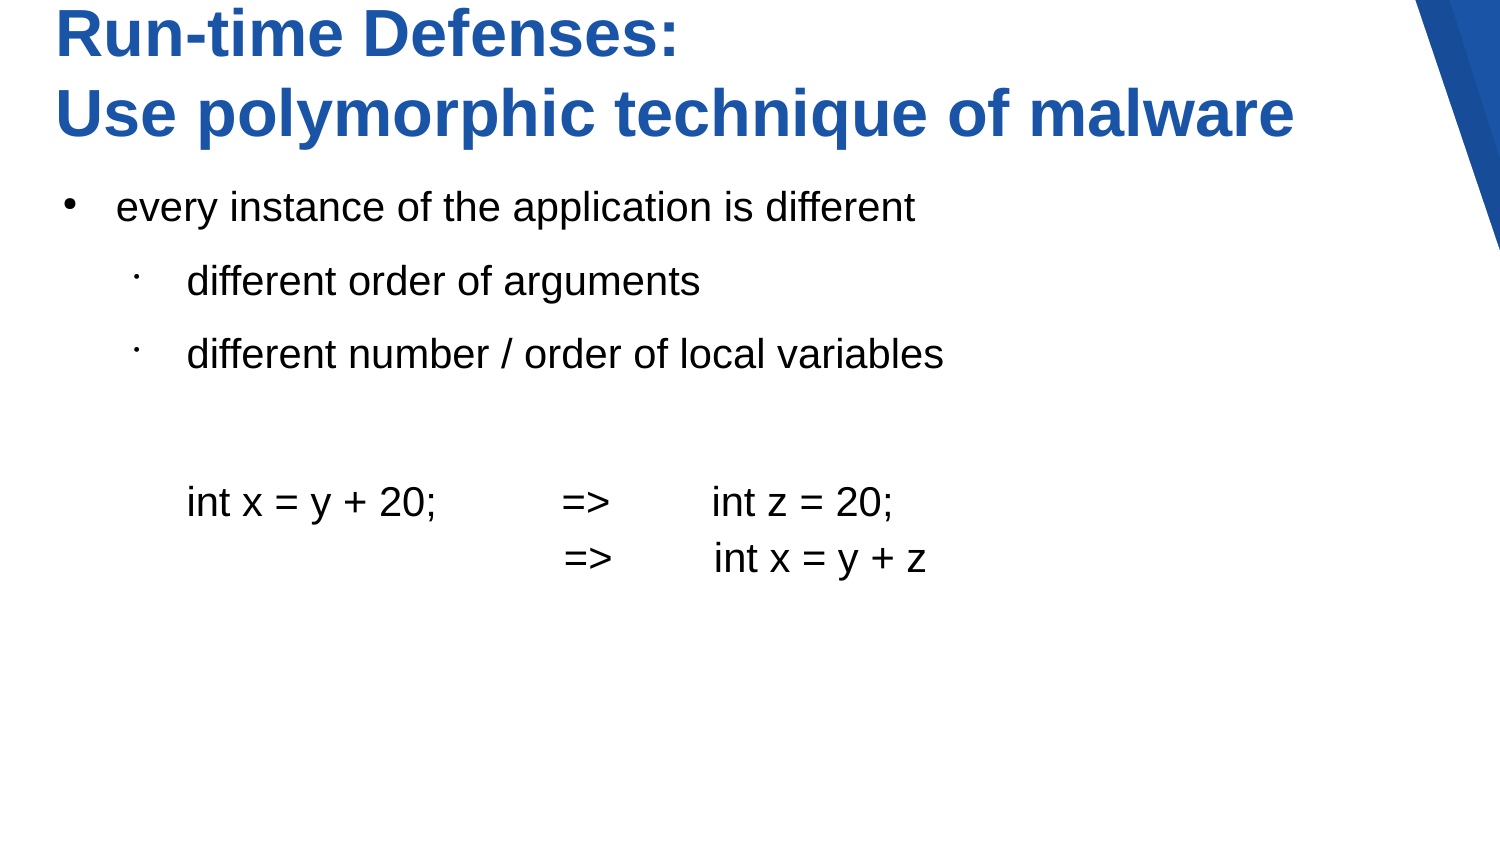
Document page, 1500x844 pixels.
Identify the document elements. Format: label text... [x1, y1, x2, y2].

list every instance of the application is different different order of arguments different number / order of local variables int x = y + 20; => int z = 20; => int x = y + z [30, 165, 1486, 603]
title Run-time Defenses: Use polymorphic technique of malware [40, 97, 1366, 166]
